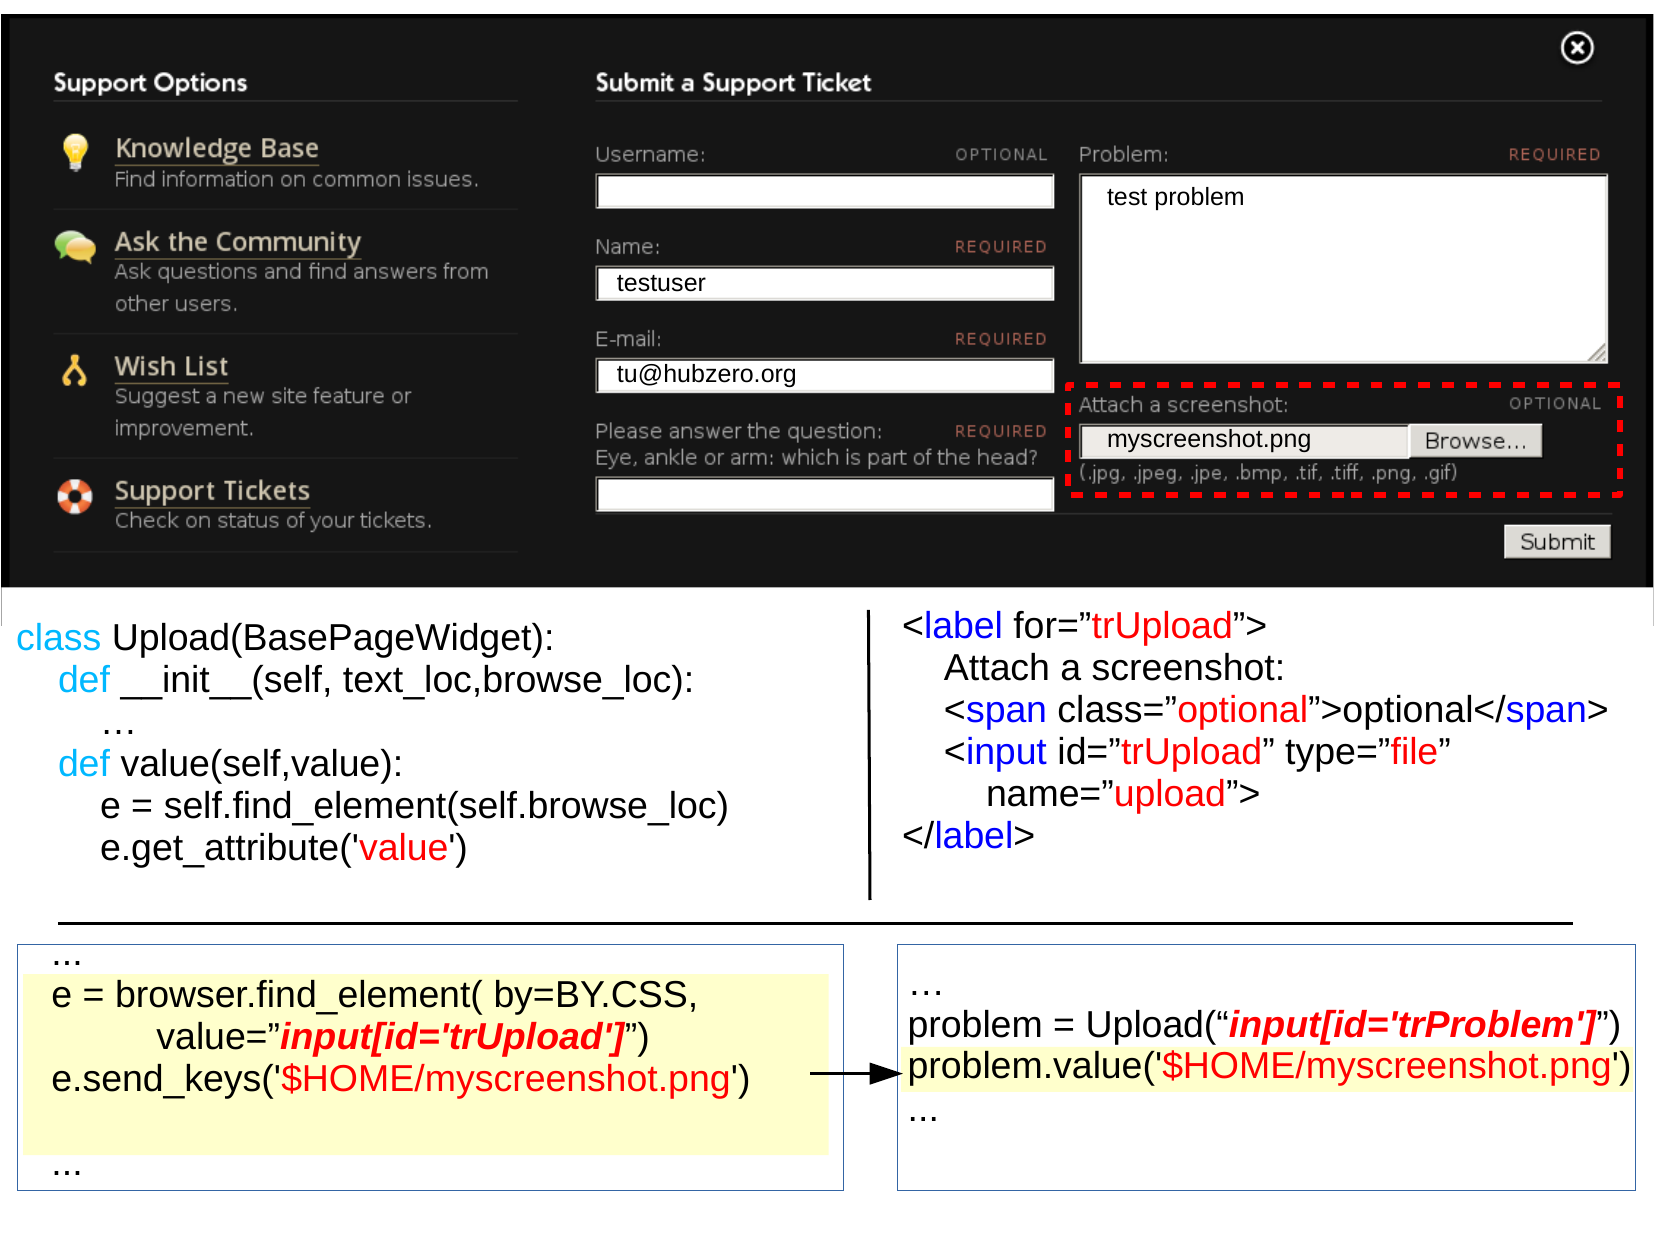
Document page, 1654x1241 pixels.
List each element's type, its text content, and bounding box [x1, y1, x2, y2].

text_box myscreenshot.png [1092, 417, 1327, 461]
picture [1, 14, 1654, 587]
text_box … problem = Upload(“input[id='trProblem']”) problem.value('$HOME/myscreenshot.png') ... [892, 953, 1654, 1137]
text_box class Upload(BasePageWidget): def __init__(self, text_loc,browse_loc): … def value(self,value): e = self.find_element(self.browse_loc) e.get_attribute('value') [1, 609, 745, 876]
text_box tu@hubzero.org [602, 352, 813, 396]
text_box [1, 587, 1654, 1212]
text_box ... e = browser.find_element( by=BY.CSS, value=”input[id='trUpload']”) e.send_keys('$HOME/myscreenshot.png') ... [36, 924, 844, 1191]
text_box <label for=”trUpload”> Attach a screenshot: <span class=”optional”>optional</span> <input id=”trUpload” type=”file” name=”upload”> </label> [887, 597, 1624, 865]
text_box testuser [602, 260, 722, 304]
text_box test problem [1092, 175, 1261, 219]
